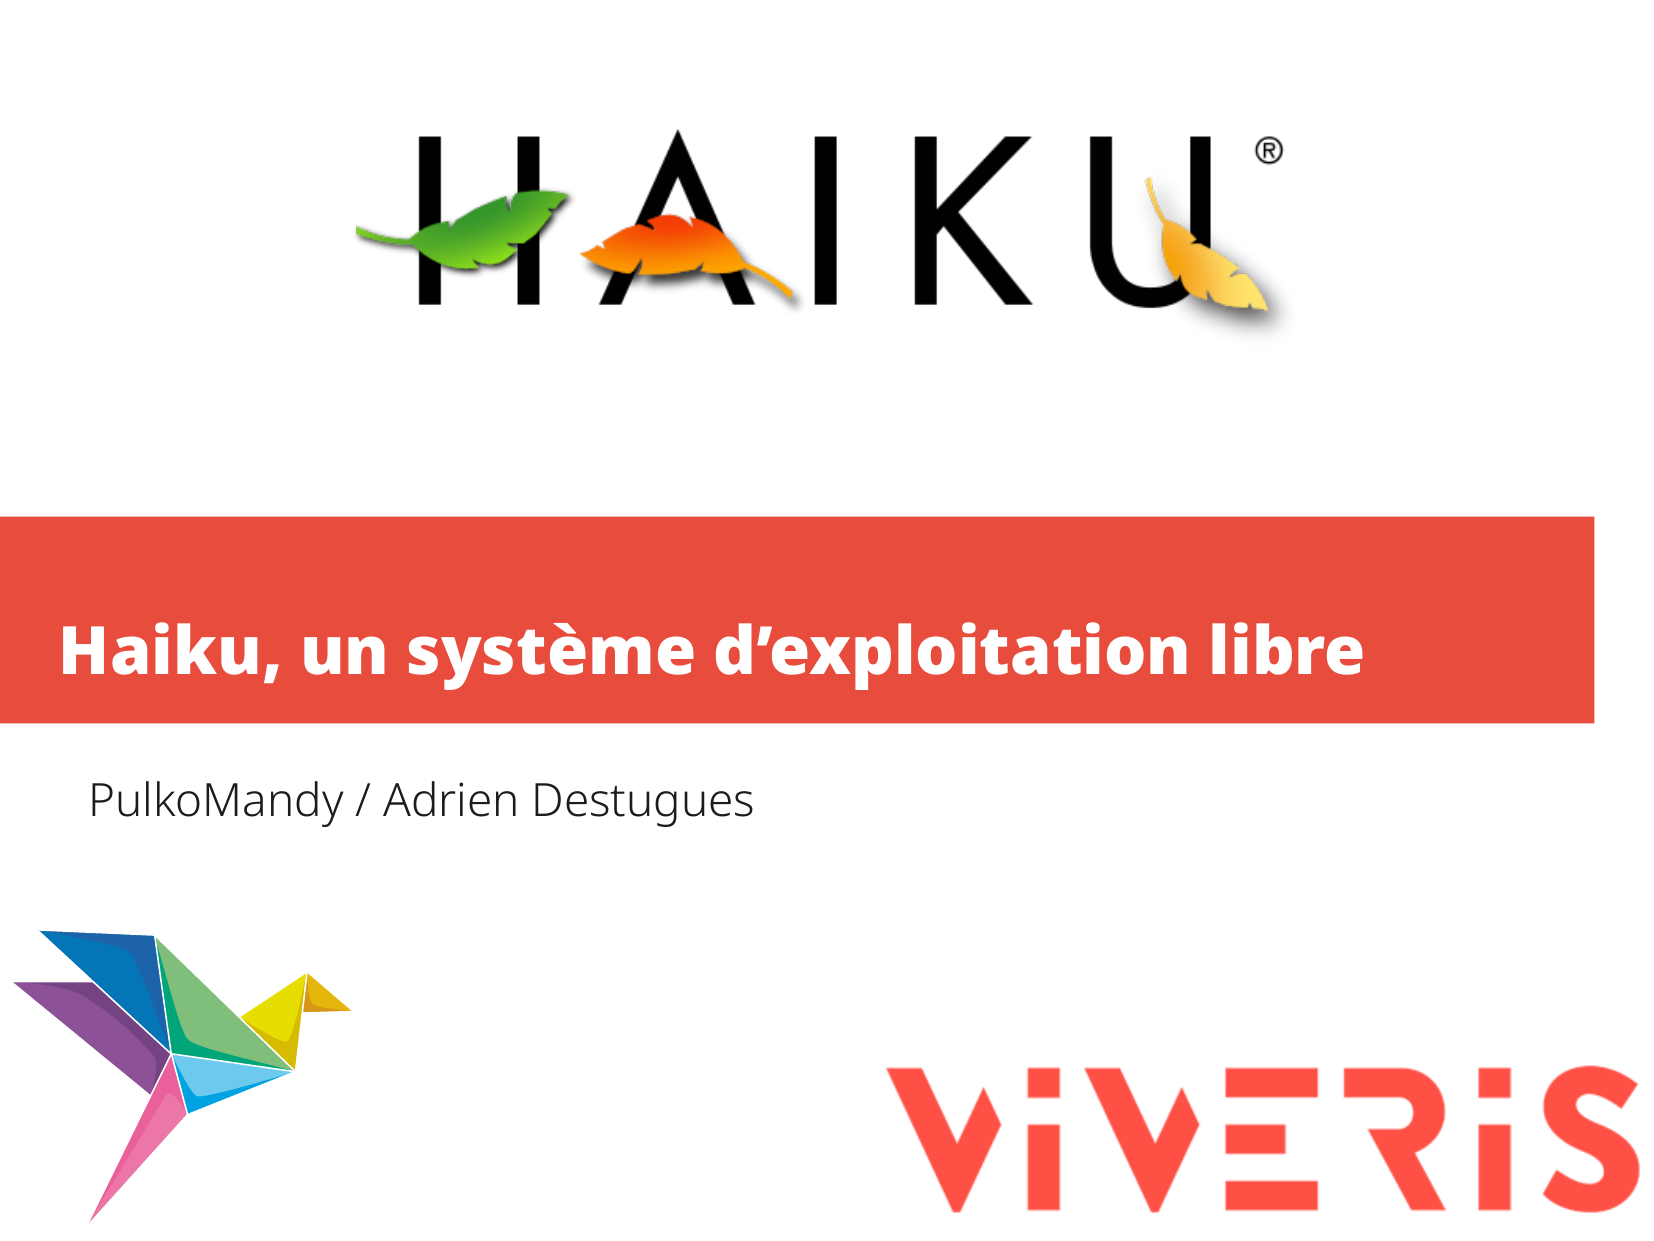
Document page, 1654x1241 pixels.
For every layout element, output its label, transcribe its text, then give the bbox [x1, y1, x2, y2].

picture [10, 929, 355, 1229]
picture [872, 1039, 1654, 1241]
title Haiku, un système d’exploitation libre [59, 546, 1595, 694]
subtitle PulkoMandy / Adrien Destugues [88, 767, 1595, 1182]
picture [352, 129, 1300, 349]
